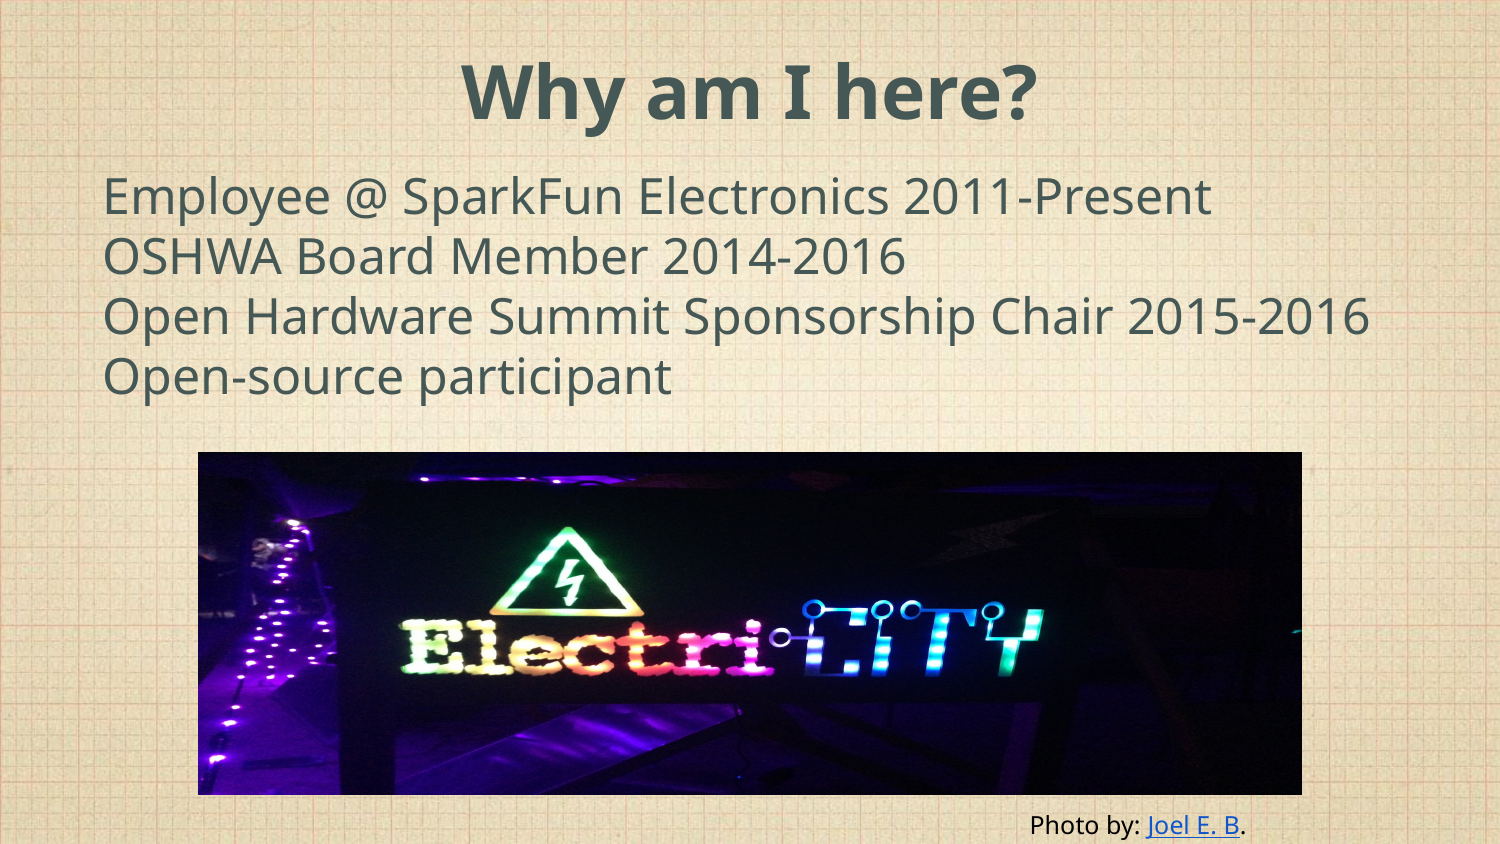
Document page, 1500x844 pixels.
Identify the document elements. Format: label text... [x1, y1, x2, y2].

title Why am I here? [75, 8, 1425, 150]
picture [0, 0, 1500, 844]
list Employee @ SparkFun Electronics 2011-Present OSHWA Board Member 2014-2016 Open Hardware Summit Sponsorship Chair 2015-2016 Open-source participant [75, 149, 1402, 761]
text_box Photo by: Joel E. B. [1014, 794, 1500, 841]
